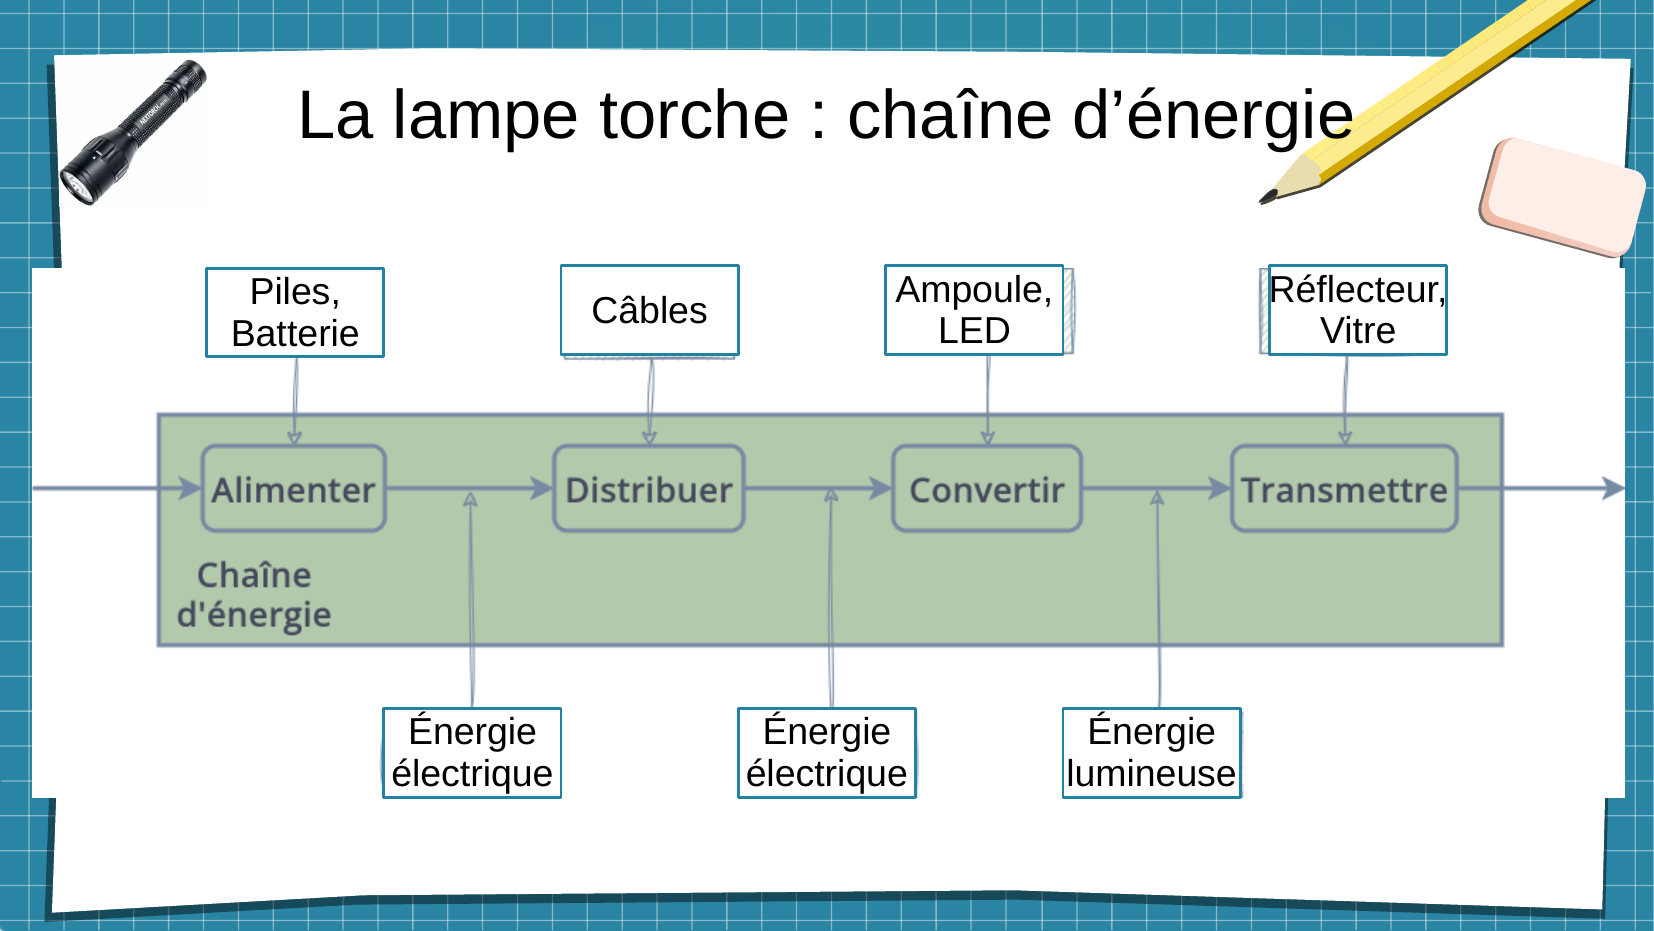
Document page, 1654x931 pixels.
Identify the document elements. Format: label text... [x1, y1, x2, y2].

title La lampe torche : chaîne d’énergie [82, 37, 1571, 193]
text_box Énergie lumineuse [1062, 708, 1241, 798]
text_box Piles, Batterie [206, 268, 384, 357]
picture [32, 268, 1625, 798]
picture [59, 58, 207, 207]
text_box Câbles [561, 265, 739, 355]
text_box Ampoule, LED [885, 265, 1063, 355]
text_box Énergie électrique [738, 708, 916, 798]
text_box Énergie électrique [383, 708, 562, 798]
text_box Réflecteur, Vitre [1269, 265, 1447, 355]
